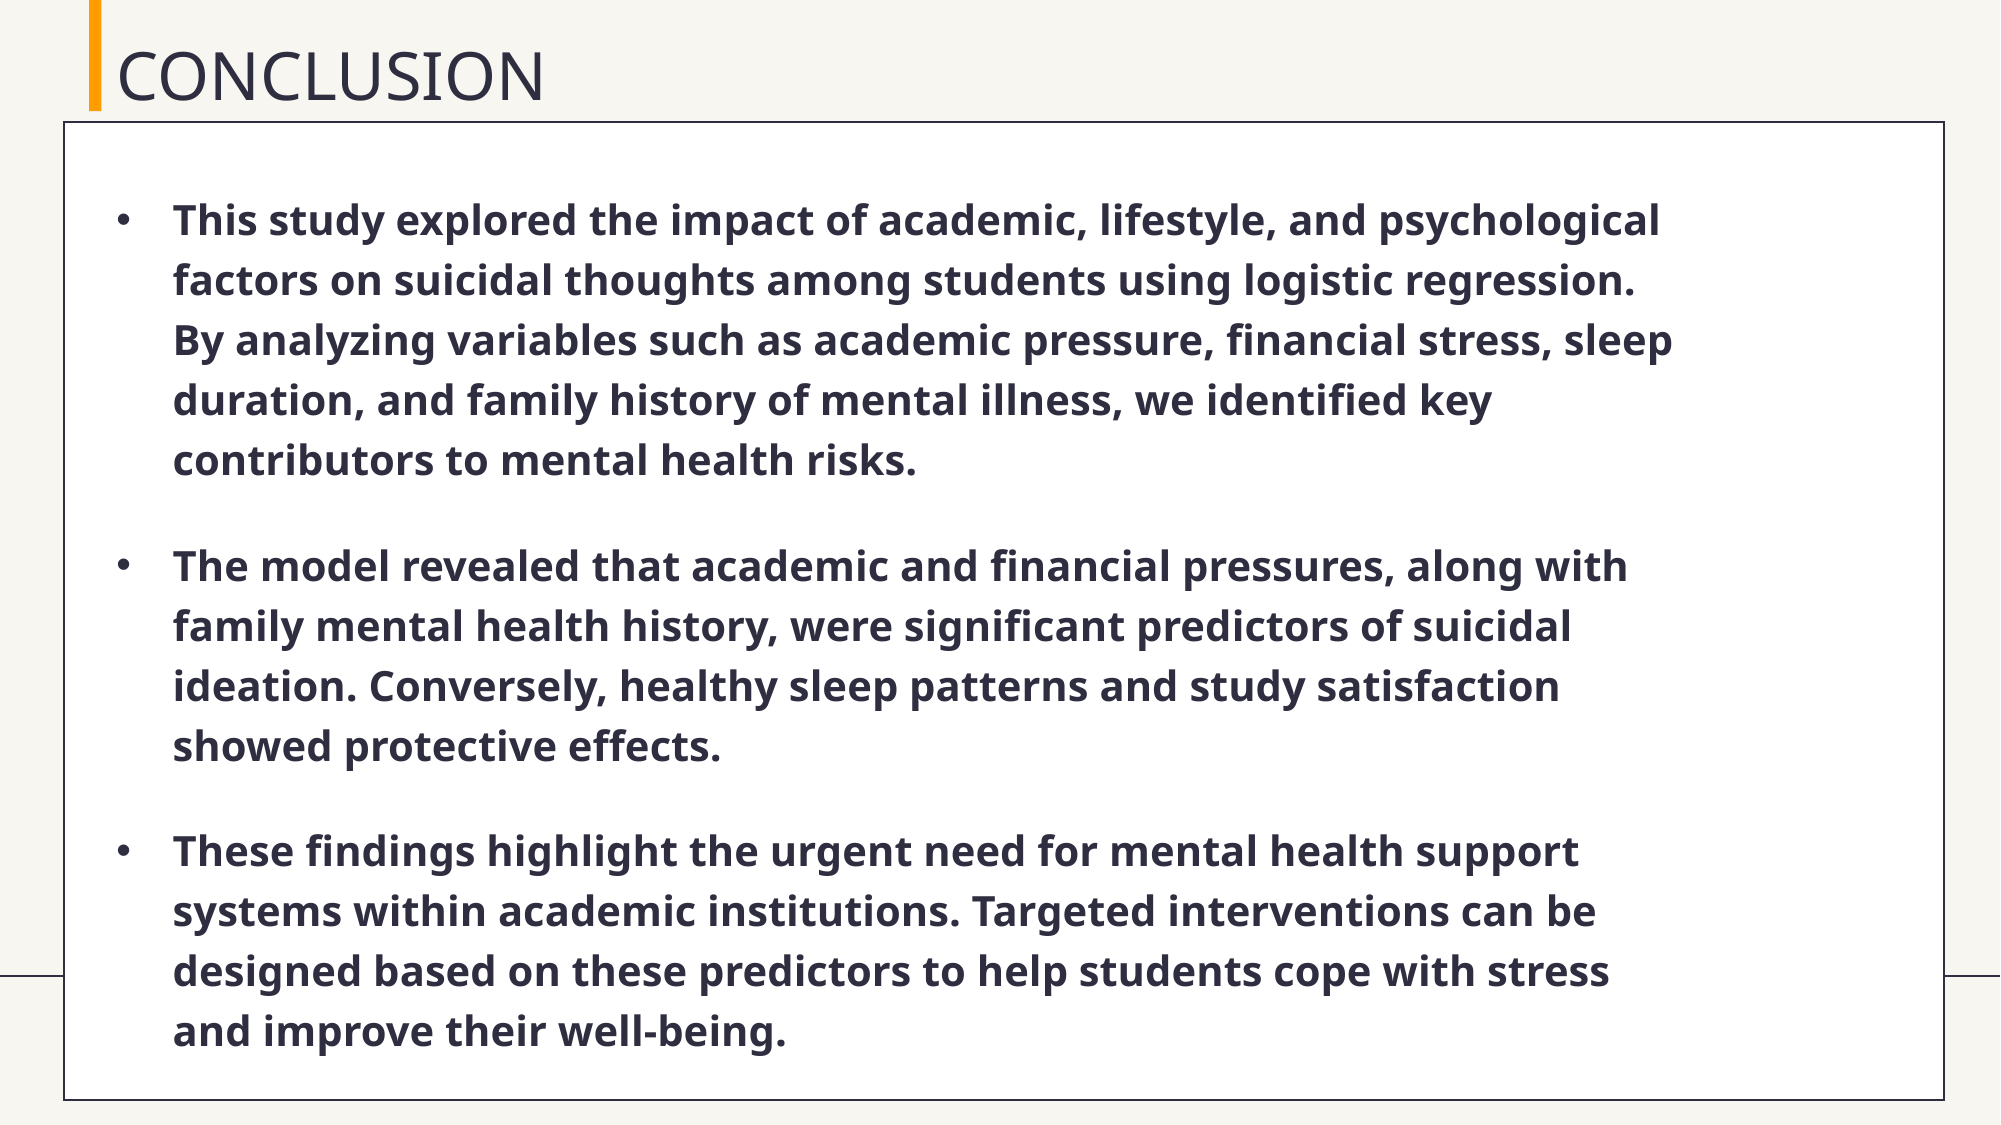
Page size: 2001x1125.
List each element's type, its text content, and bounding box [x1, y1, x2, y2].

text_box [64, 122, 1945, 1100]
text_box This study explored the impact of academic, lifestyle, and psychological factors on suicidal thoughts among students using logistic regression. By analyzing variables such as academic pressure, financial stress, sleep duration, and family history of mental illness, we identified key contributors to mental health risks. The model revealed that academic and financial pressures, along with family mental health history, were significant predictors of suicidal ideation. Conversely, healthy sleep patterns and study satisfaction showed protective effects. These findings highlight the urgent need for mental health support systems within academic institutions. Targeted interventions can be designed based on these predictors to help students cope with stress and improve their well-being. [101, 176, 1713, 1125]
text_box [89, 0, 102, 112]
text_box CONCLUSION [101, 26, 1217, 122]
